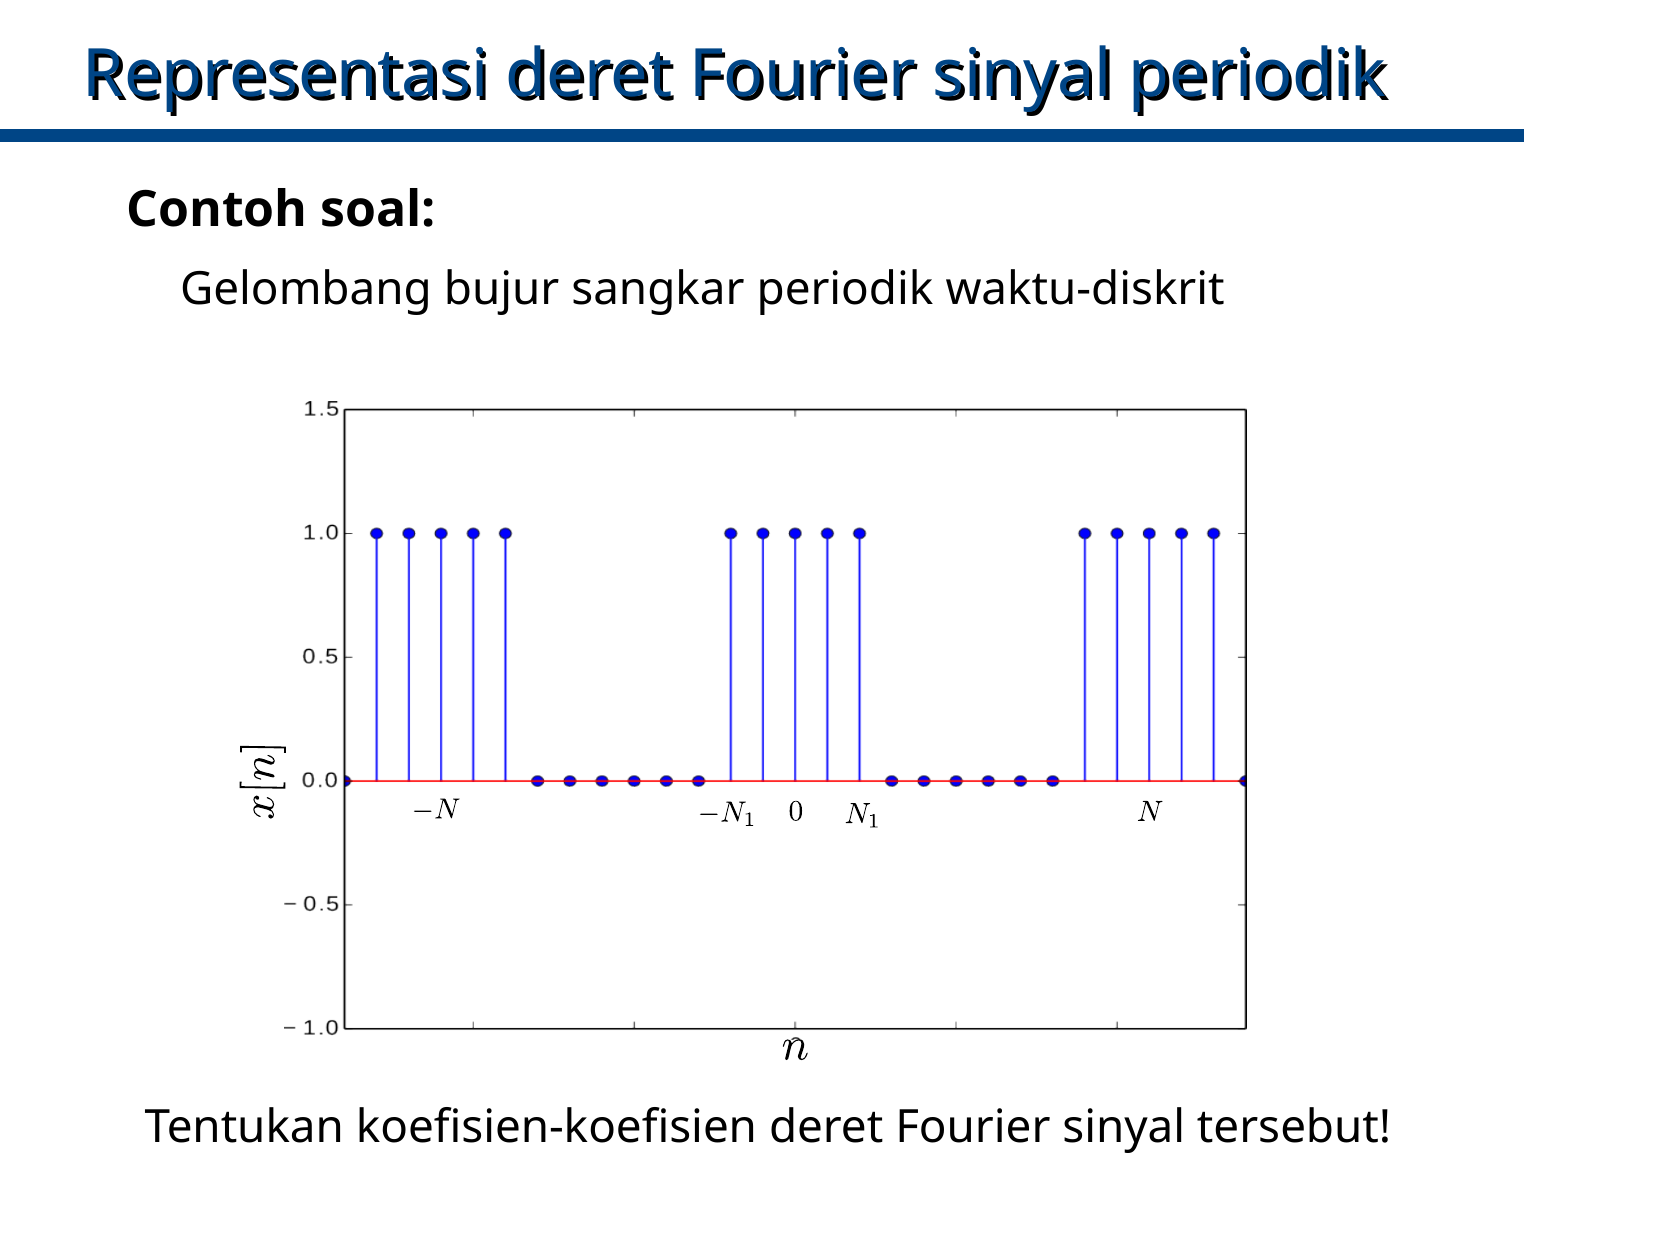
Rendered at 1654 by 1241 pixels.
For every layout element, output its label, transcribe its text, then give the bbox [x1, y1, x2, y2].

text_box [239, 740, 287, 821]
text_box [1136, 800, 1164, 821]
text_box [0, 129, 1524, 142]
text_box [844, 803, 880, 828]
text_box Representasi deret Fourier sinyal periodik [82, 0, 1548, 156]
text_box [411, 798, 461, 821]
text_box [788, 800, 804, 821]
text_box [781, 1039, 810, 1061]
picture [284, 401, 1247, 1052]
text_box Contoh soal: [106, 159, 461, 251]
text_box Gelombang bujur sangkar periodik waktu-diskrit [165, 248, 1619, 319]
text_box Tentukan koefisien-koefisien deret Fourier sinyal tersebut! [129, 1086, 1405, 1158]
text_box [697, 801, 756, 826]
